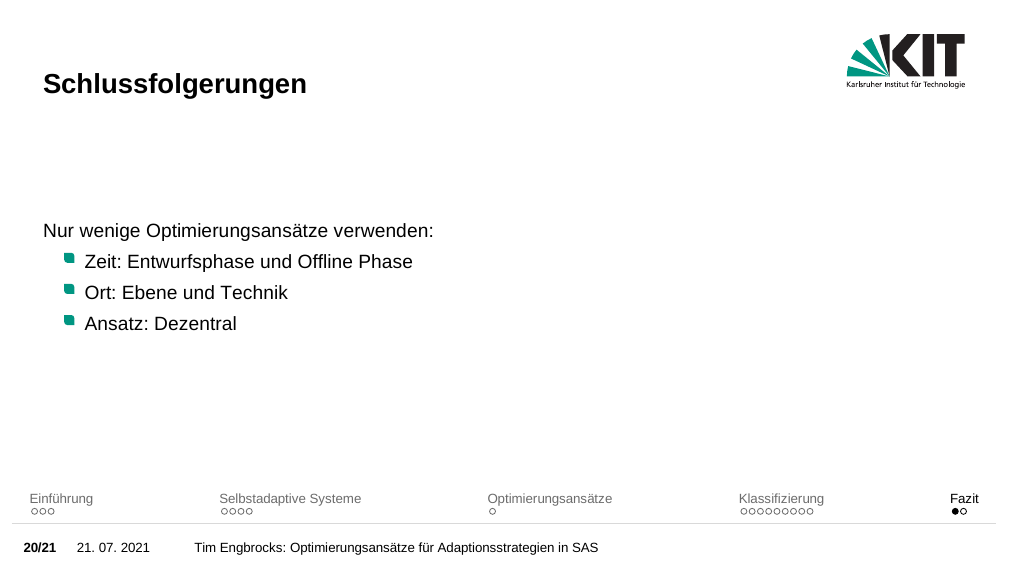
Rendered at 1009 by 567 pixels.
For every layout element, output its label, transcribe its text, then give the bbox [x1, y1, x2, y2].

text_box [871, 81, 882, 88]
text_box [879, 34, 890, 77]
text_box Zeit: Entwurfsphase und Offline Phase [84, 250, 408, 270]
text_box Einführung [29, 491, 94, 505]
text_box Nur wenige Optimierungsansätze verwenden: [43, 219, 426, 239]
text_box [911, 81, 922, 88]
text_box 20/21 [23, 540, 57, 554]
text_box [936, 34, 965, 77]
text_box [922, 34, 935, 77]
text_box [949, 81, 966, 89]
text_box Klassifizierung [738, 491, 825, 505]
text_box [885, 81, 909, 88]
text_box Ort: Ebene und Technik [84, 281, 285, 302]
text_box Tim Engbrocks: Optimierungsansätze für Adaptionsstrategien in SAS [194, 540, 599, 554]
text_box Schlussfolgerungen [43, 68, 308, 97]
text_box Ansatz: Dezentral [84, 313, 235, 333]
text_box [923, 81, 948, 88]
text_box [892, 34, 921, 77]
text_box [846, 81, 870, 88]
text_box Optimierungsansätze [487, 491, 613, 505]
text_box Fazit [950, 491, 980, 505]
text_box [952, 508, 959, 515]
text_box 21. 07. 2021 [76, 540, 150, 554]
text_box Selbstadaptive Systeme [219, 491, 362, 505]
